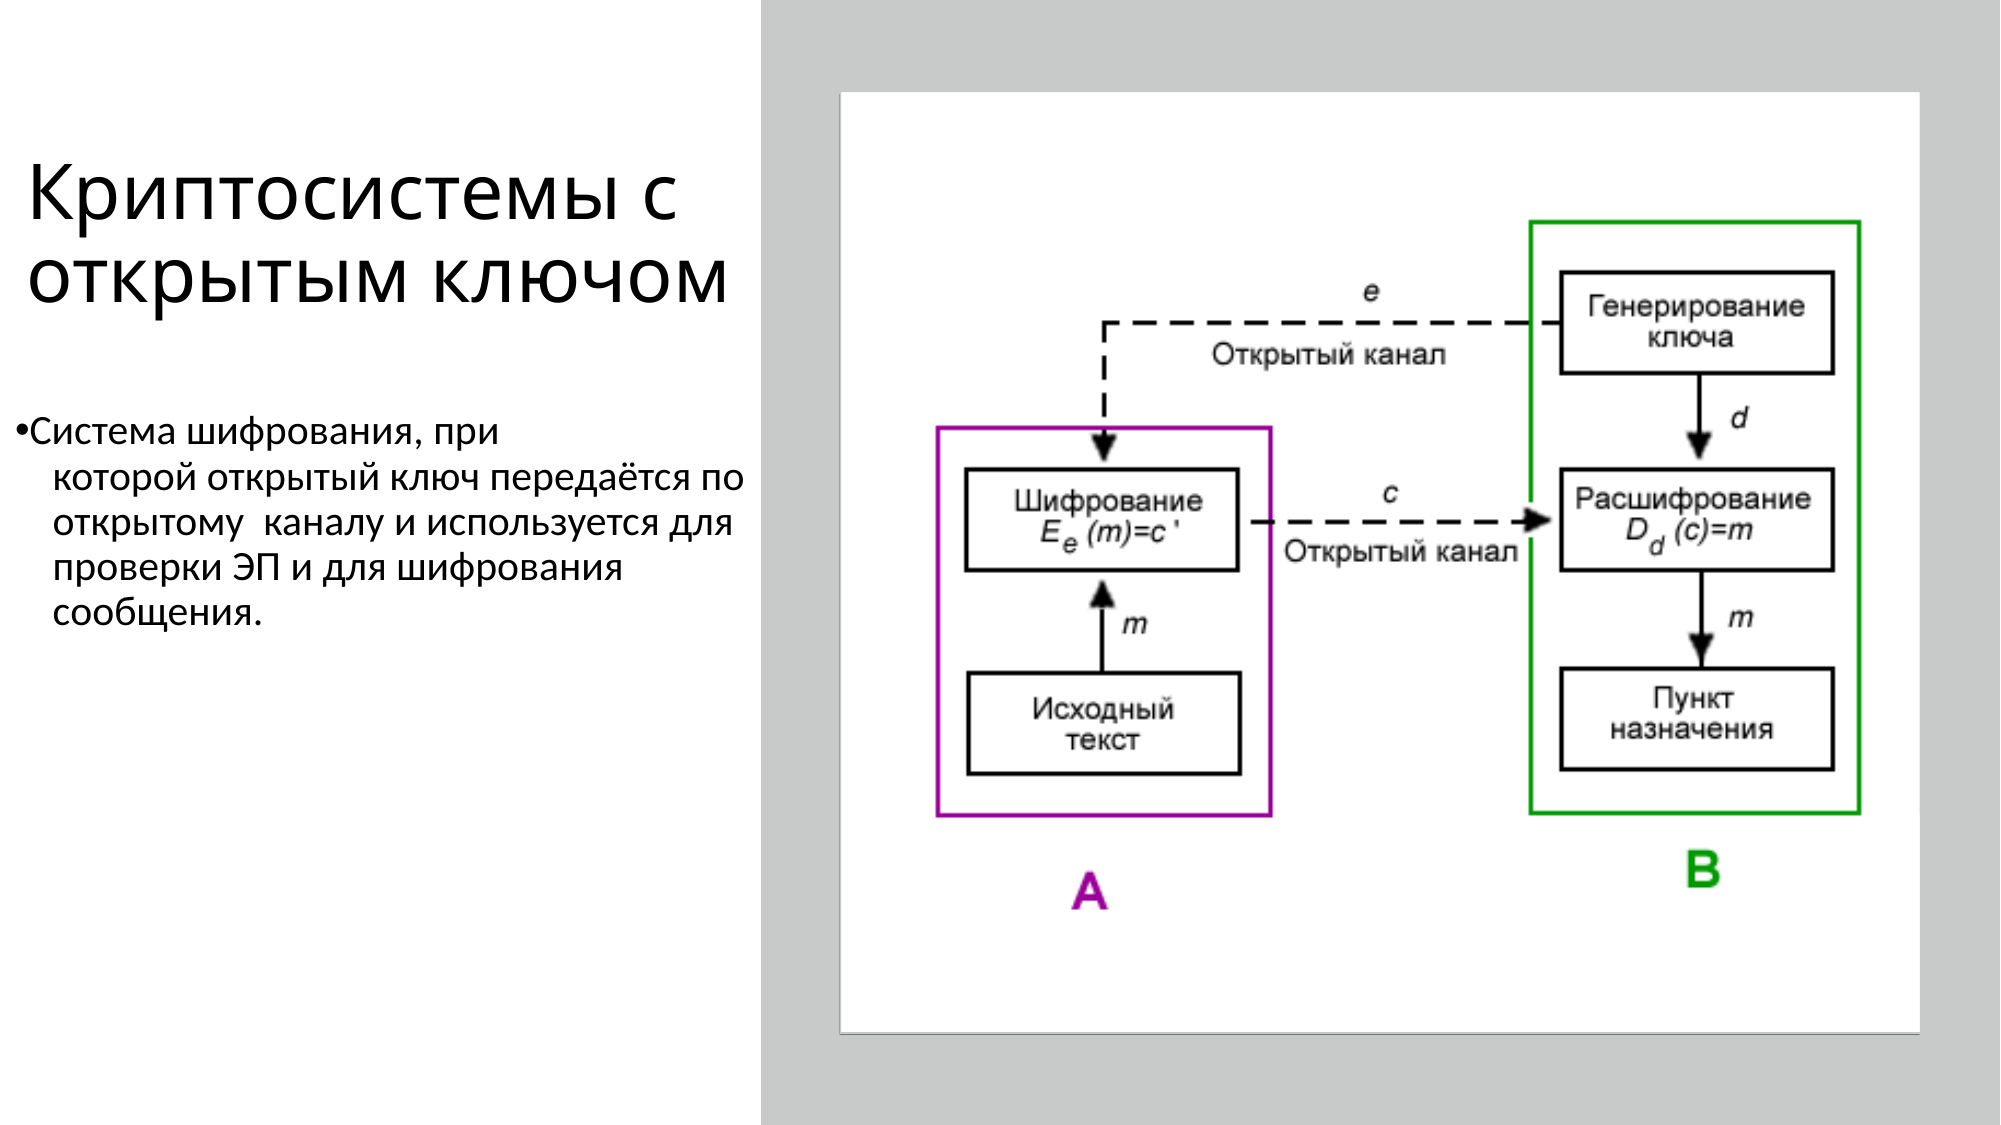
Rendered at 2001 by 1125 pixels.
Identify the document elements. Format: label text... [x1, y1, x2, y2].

text_box [761, 0, 2000, 1125]
picture [886, 203, 1875, 921]
list Система шифрования, при которой открытый ключ передаётся по открытому каналу и используется для проверки ЭП и для шифрования сообщения. [0, 401, 761, 1023]
title Криптосистемы с открытым ключом [11, 103, 761, 370]
